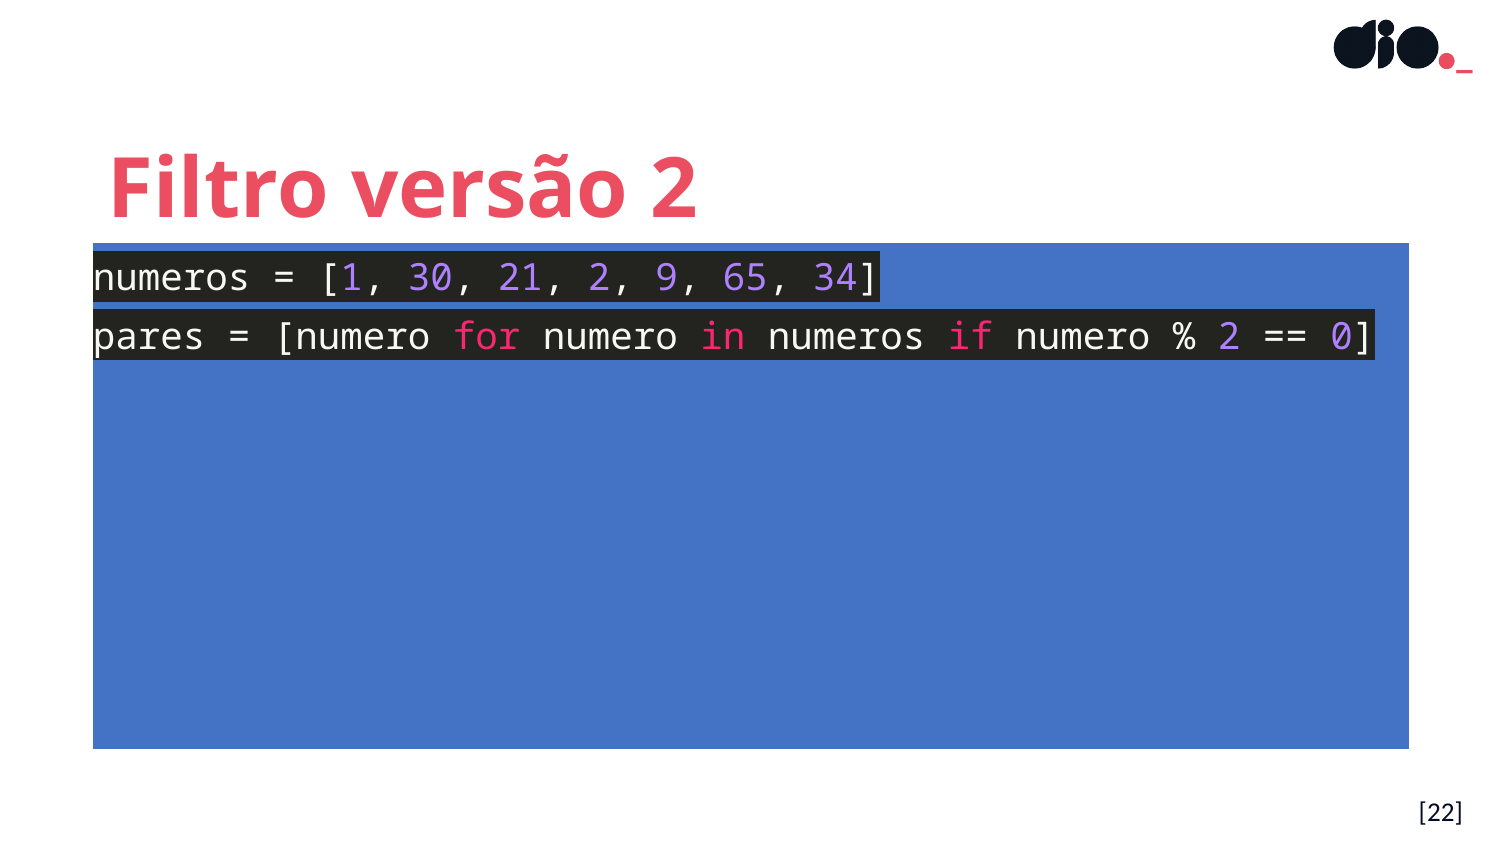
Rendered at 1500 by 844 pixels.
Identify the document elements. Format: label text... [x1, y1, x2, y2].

text_box Filtro versão 2 [92, 104, 1408, 243]
text_box [] [1403, 779, 1494, 844]
table_header numeros = [1, 30, 21, 2, 9, 65, 34] pares = [numero for numero in numeros if numero % 2 == 0] [93, 243, 1409, 749]
